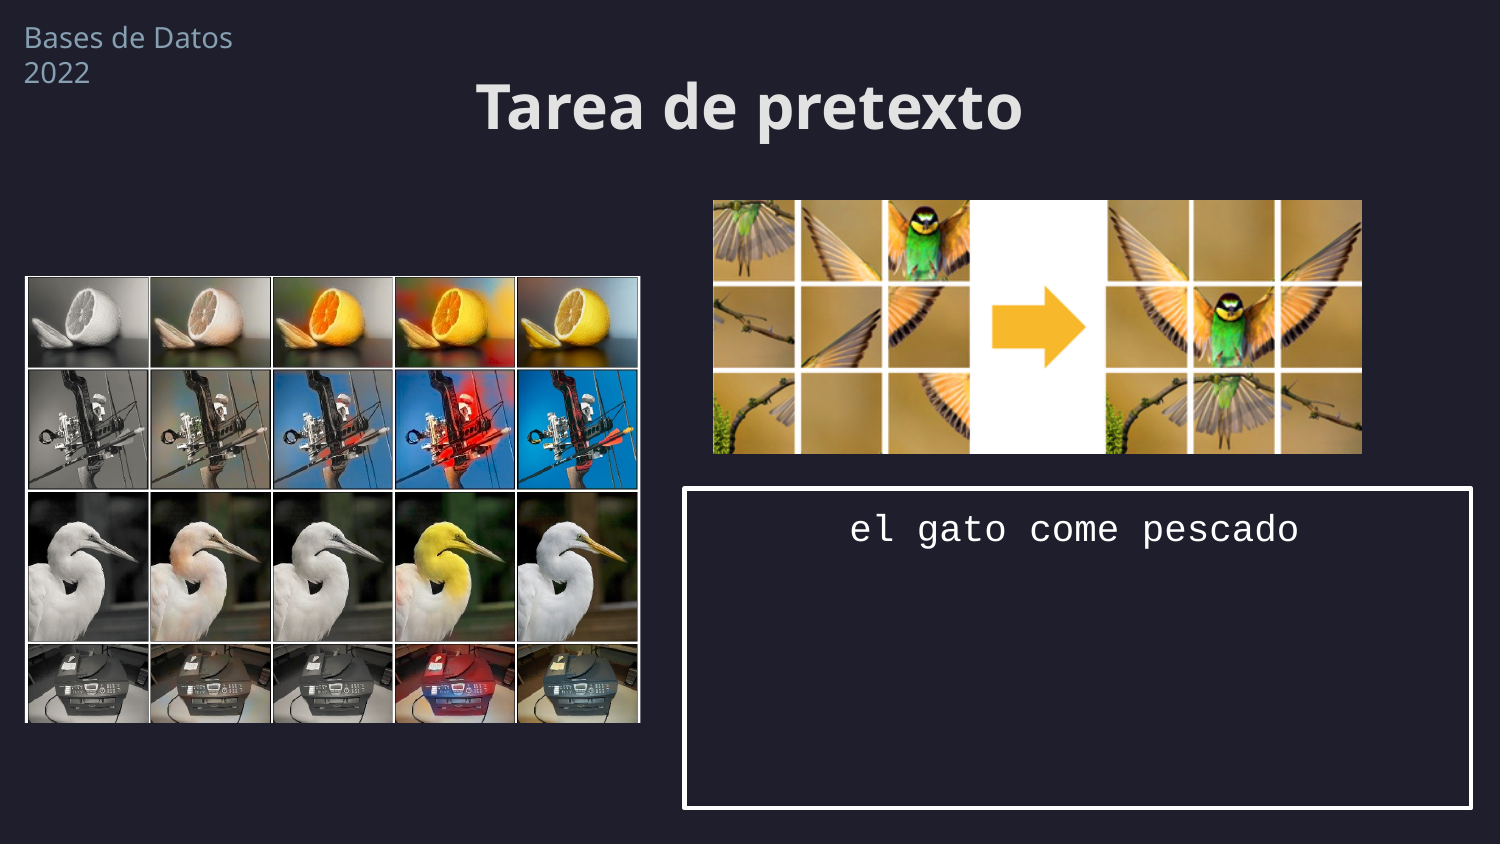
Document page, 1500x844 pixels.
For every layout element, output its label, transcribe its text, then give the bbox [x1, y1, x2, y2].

text_box el gato come pescado [684, 488, 1472, 808]
picture [24, 276, 641, 723]
title Tarea de pretexto [75, 33, 1425, 175]
picture [713, 200, 1362, 454]
